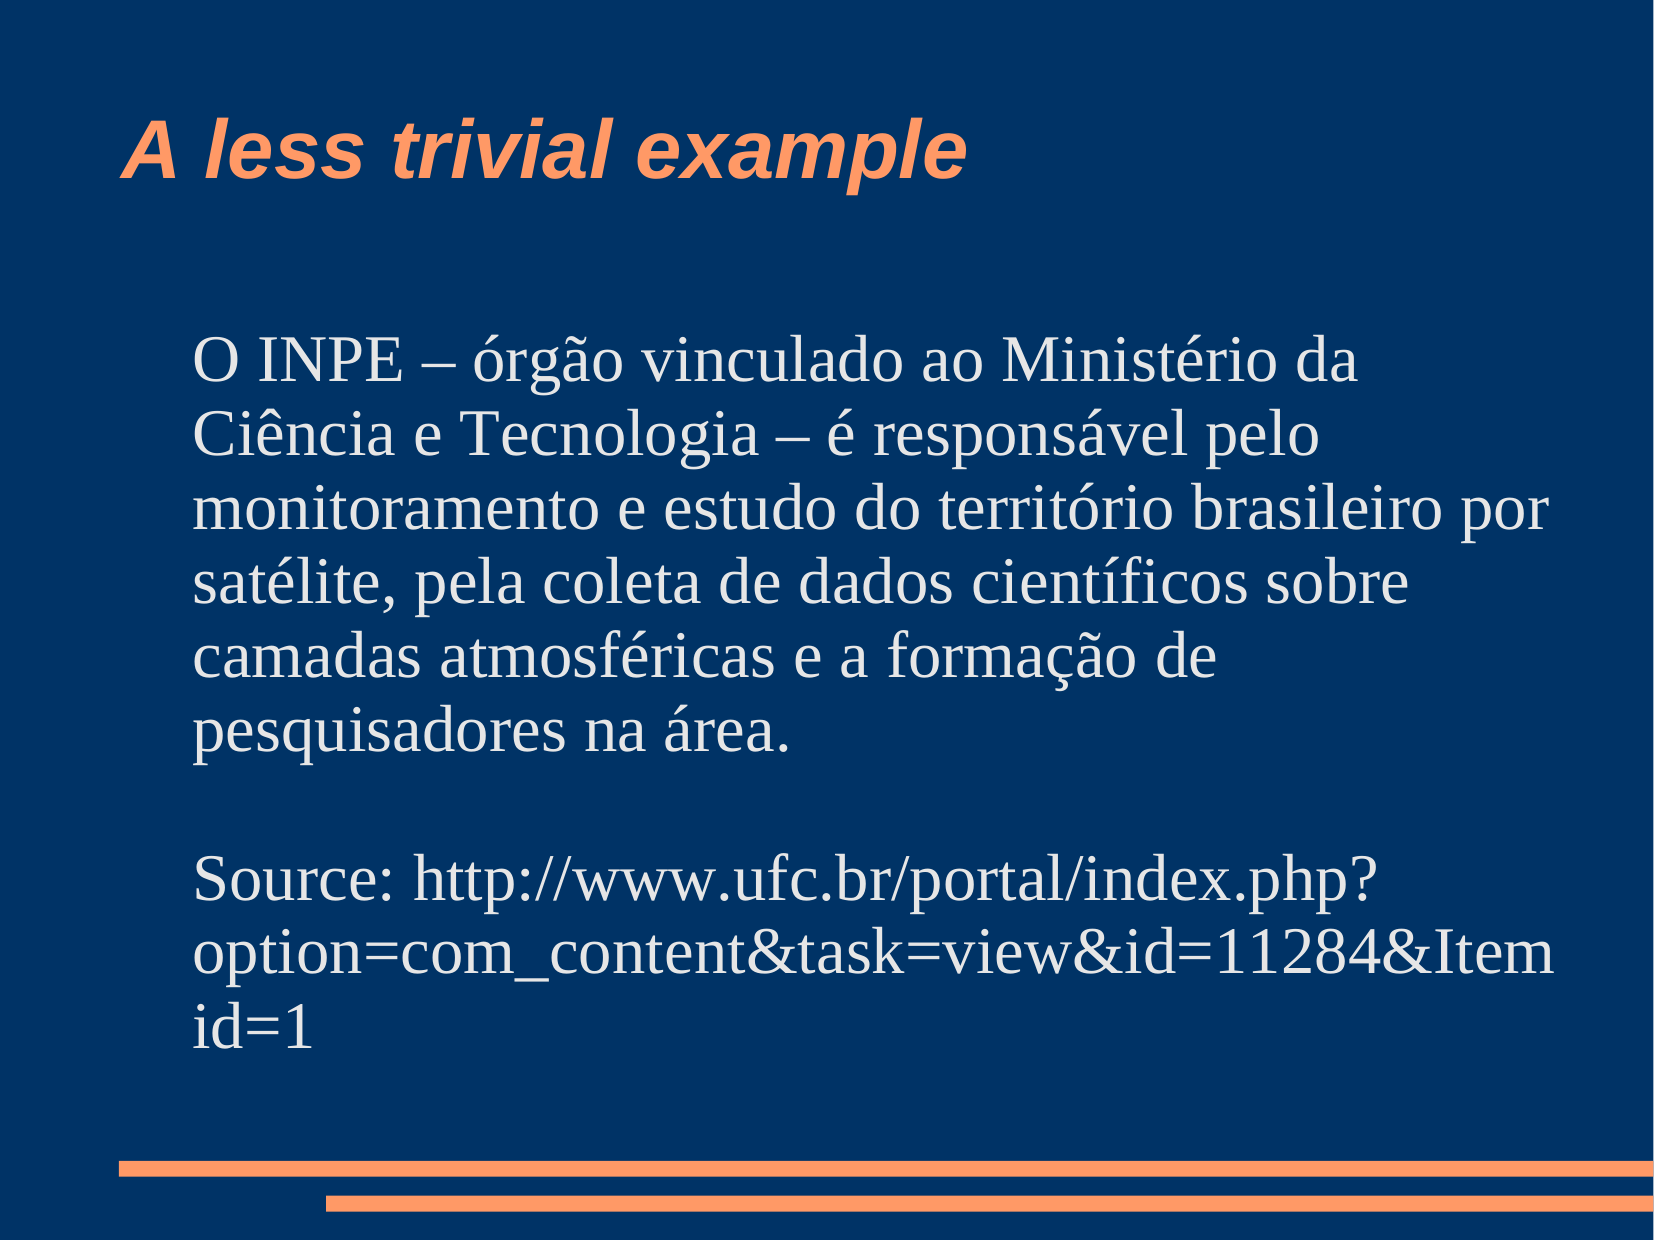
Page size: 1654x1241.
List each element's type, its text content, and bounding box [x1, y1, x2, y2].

title A less trivial example [121, 46, 1534, 254]
list O INPE – órgão vinculado ao Ministério da Ciência e Tecnologia – é responsável pelo monitoramento e estudo do território brasileiro por satélite, pela coleta de dados científicos sobre camadas atmosféricas e a formação de pesquisadores na área. Source: http://www.ufc.br/portal/index.php?option=com_content&task=view&id=11284&Itemid=1 [121, 322, 1561, 1132]
